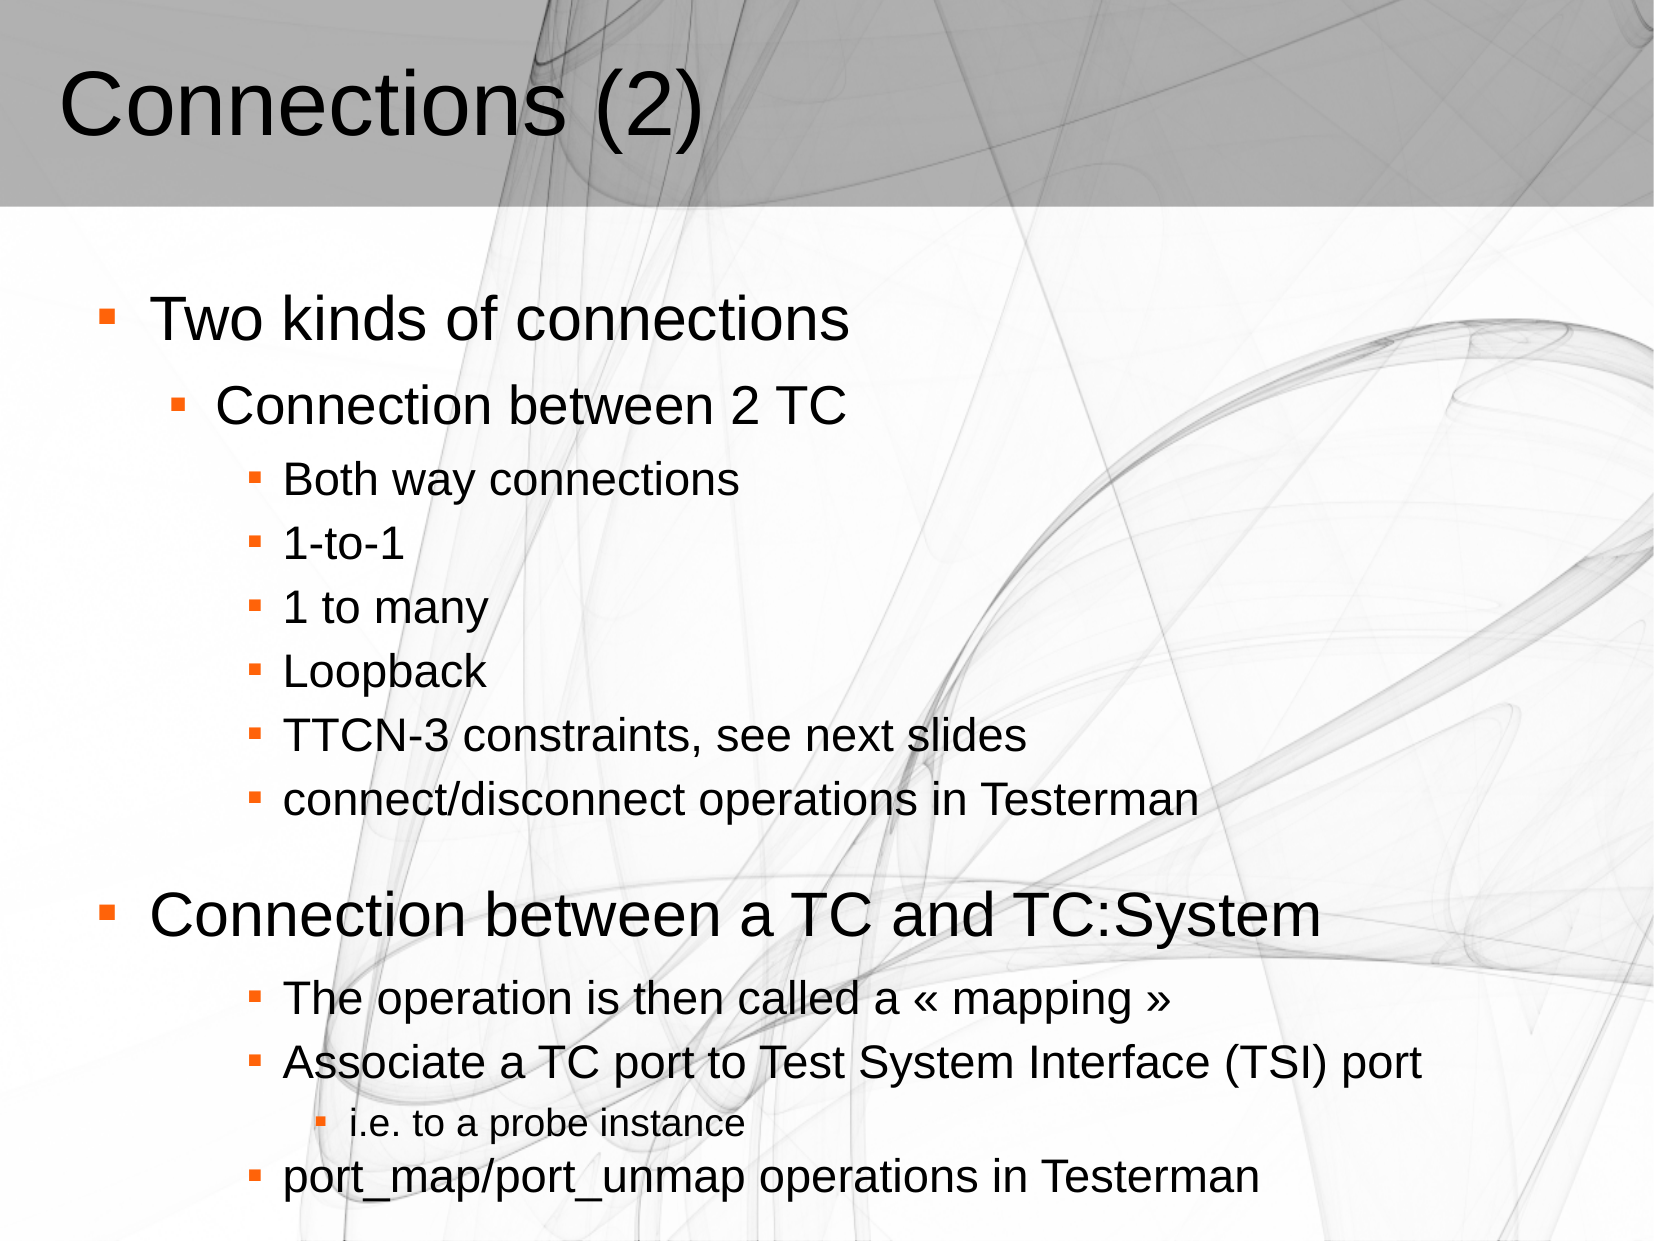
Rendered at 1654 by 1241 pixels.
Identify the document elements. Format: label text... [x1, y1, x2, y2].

title Connections (2) [59, 0, 1595, 208]
list Two kinds of connections Connection between 2 TC Both way connections 1-to-1 1 to many Loopback TTCN-3 constraints, see next slides connect/disconnect operations in Testerman Connection between a TC and TC:System The operation is then called a « mapping » Associate a TC port to Test System Interface (TSI) port i.e. to a probe instance port_map/port_unmap operations in Testerman [82, 290, 1571, 1211]
